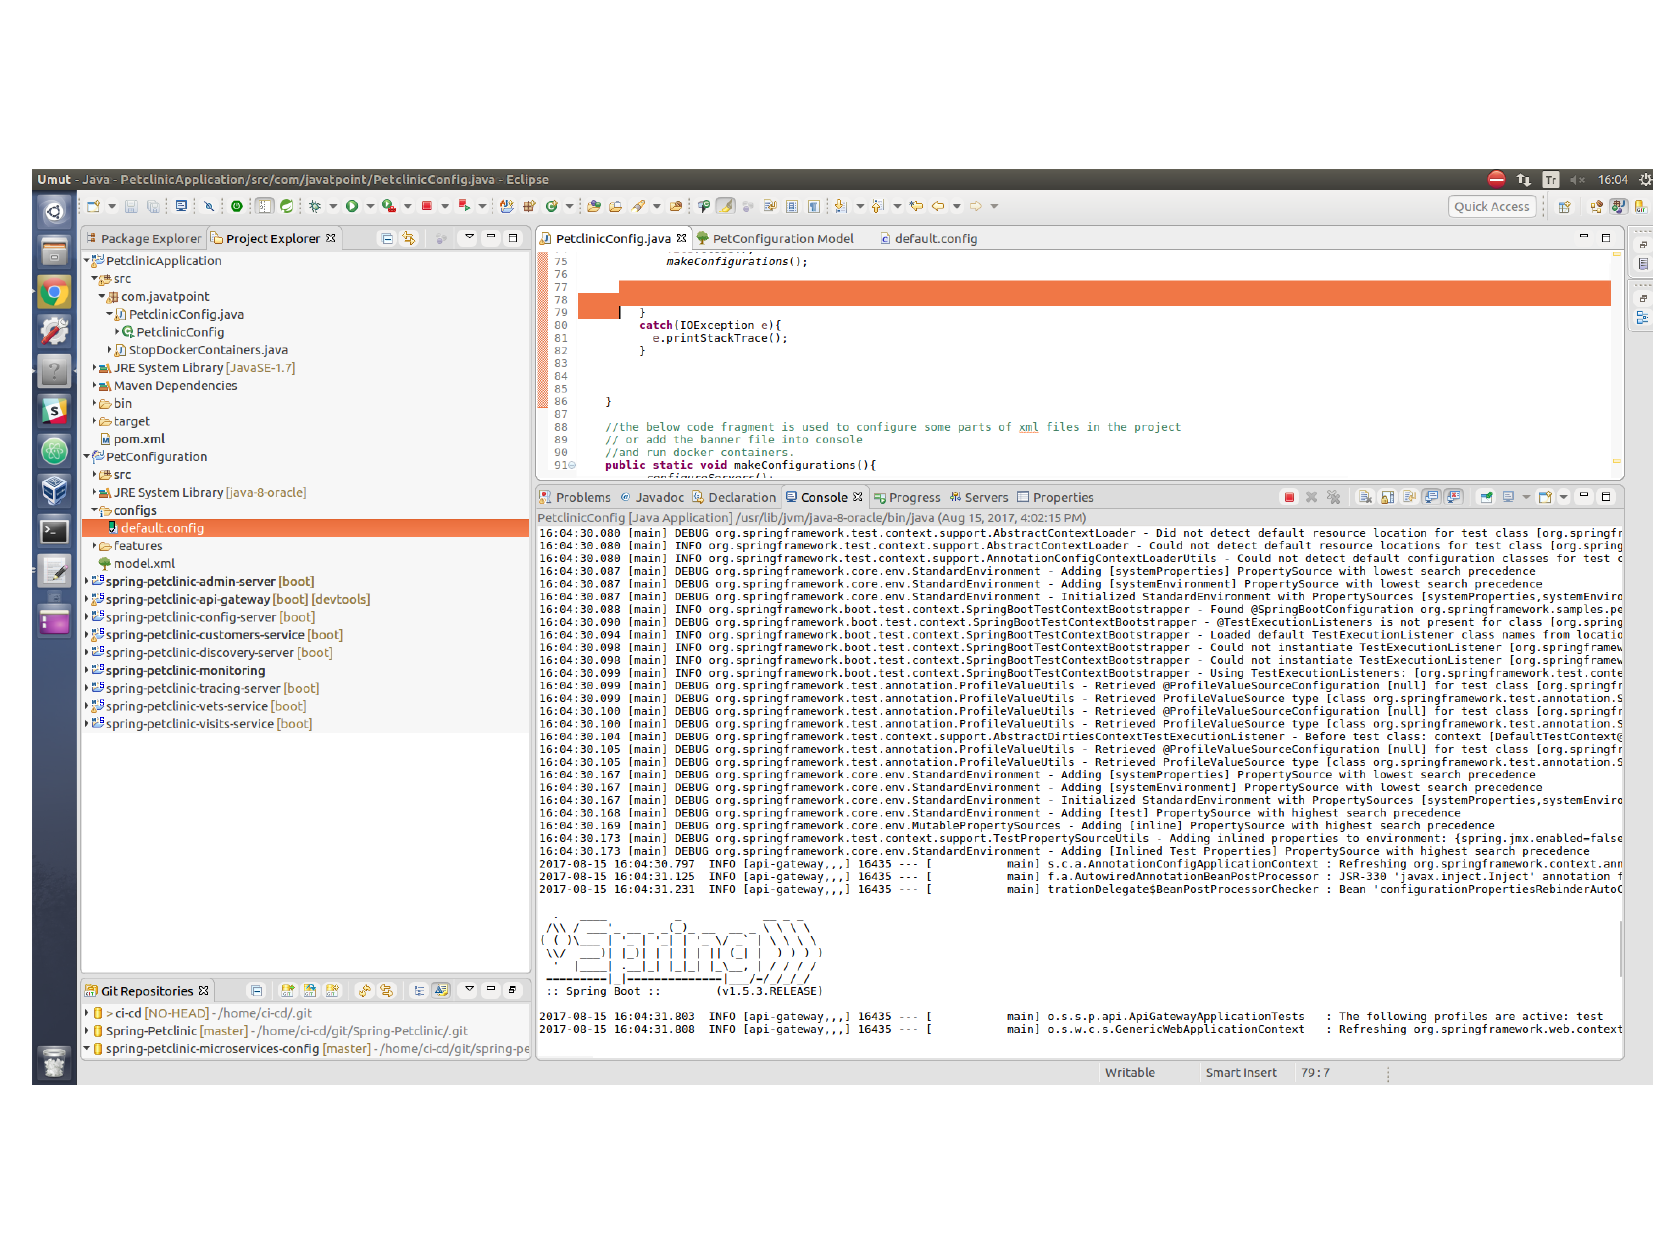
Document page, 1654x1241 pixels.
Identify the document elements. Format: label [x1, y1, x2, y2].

picture [32, 169, 1653, 1085]
